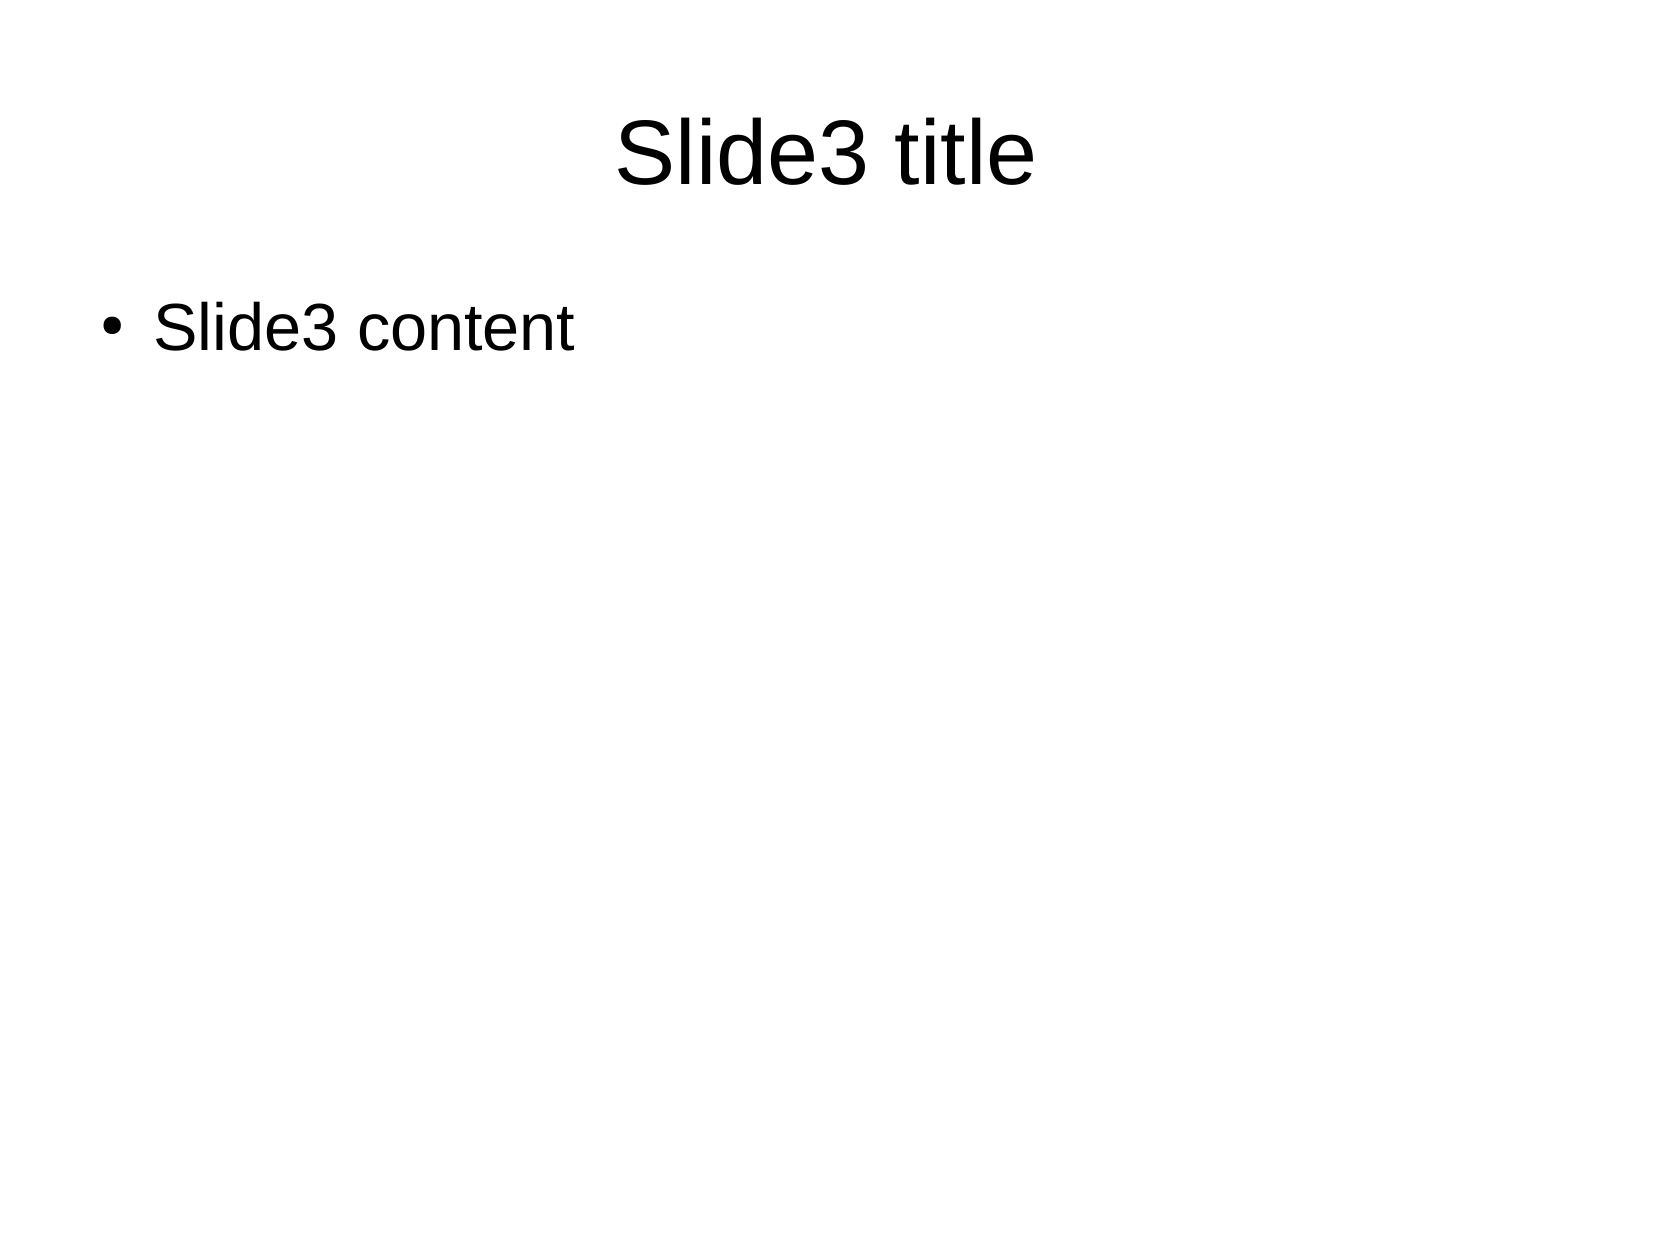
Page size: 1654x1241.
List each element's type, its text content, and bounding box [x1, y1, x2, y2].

list Slide3 content [82, 290, 1571, 1010]
title Slide3 title [82, 49, 1571, 257]
